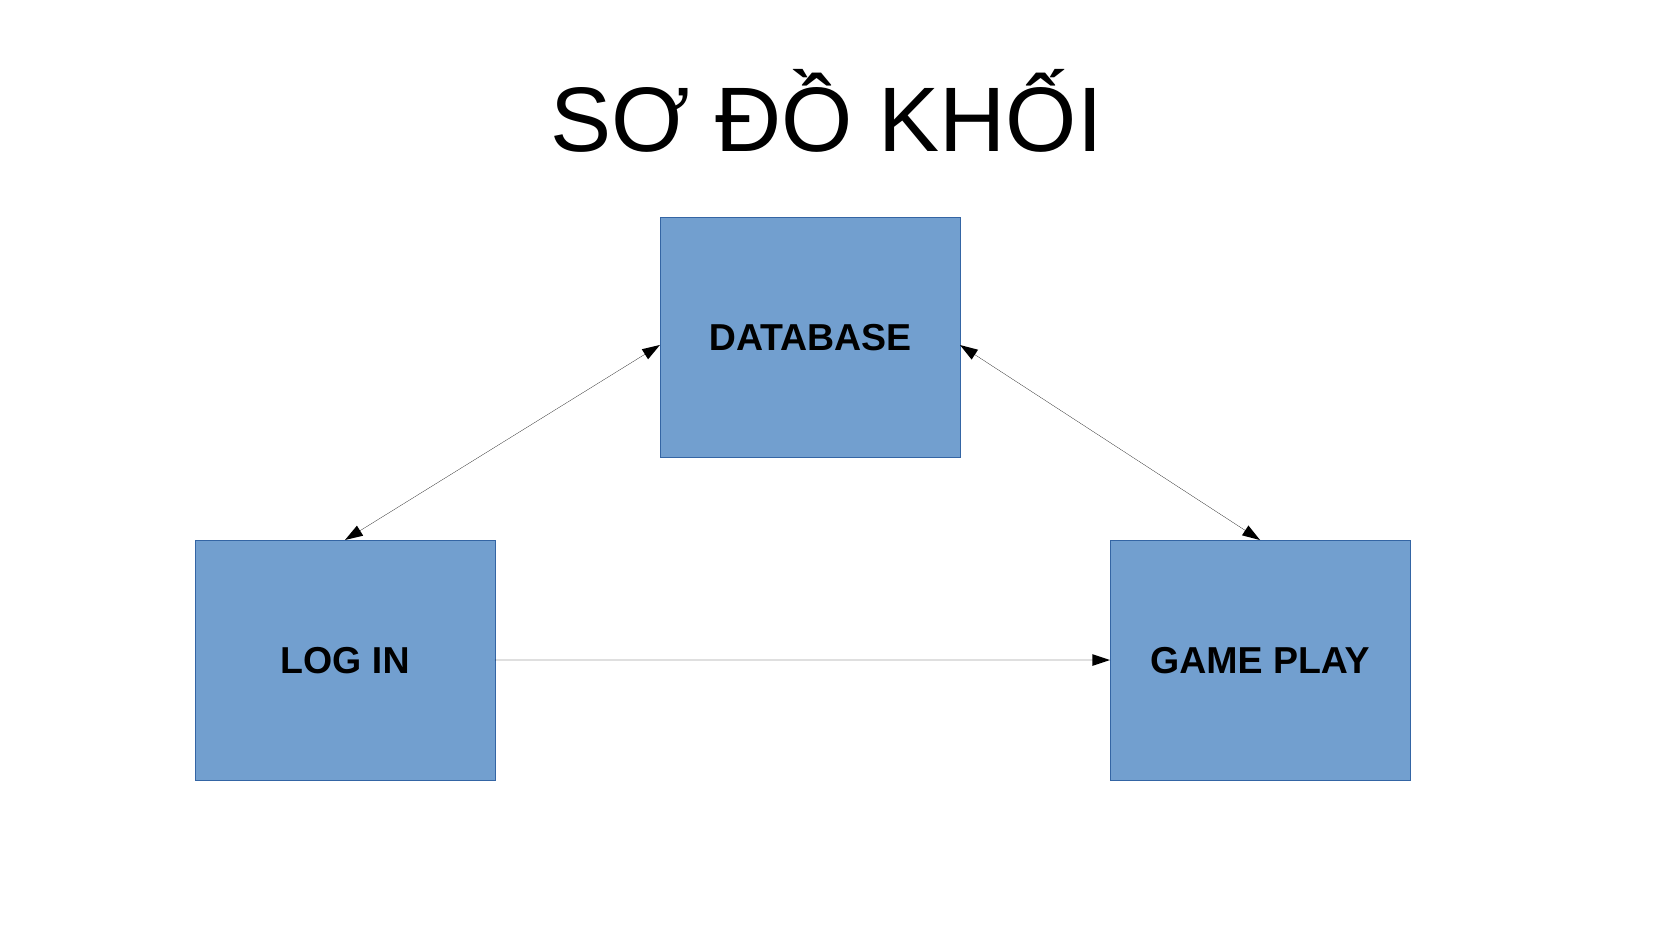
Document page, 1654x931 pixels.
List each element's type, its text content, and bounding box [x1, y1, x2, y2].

text_box GAME PLAY [1110, 540, 1411, 781]
text_box DATABASE [660, 217, 961, 458]
text_box LOG IN [195, 540, 496, 781]
title SƠ ĐỒ KHỐI [82, 37, 1571, 193]
